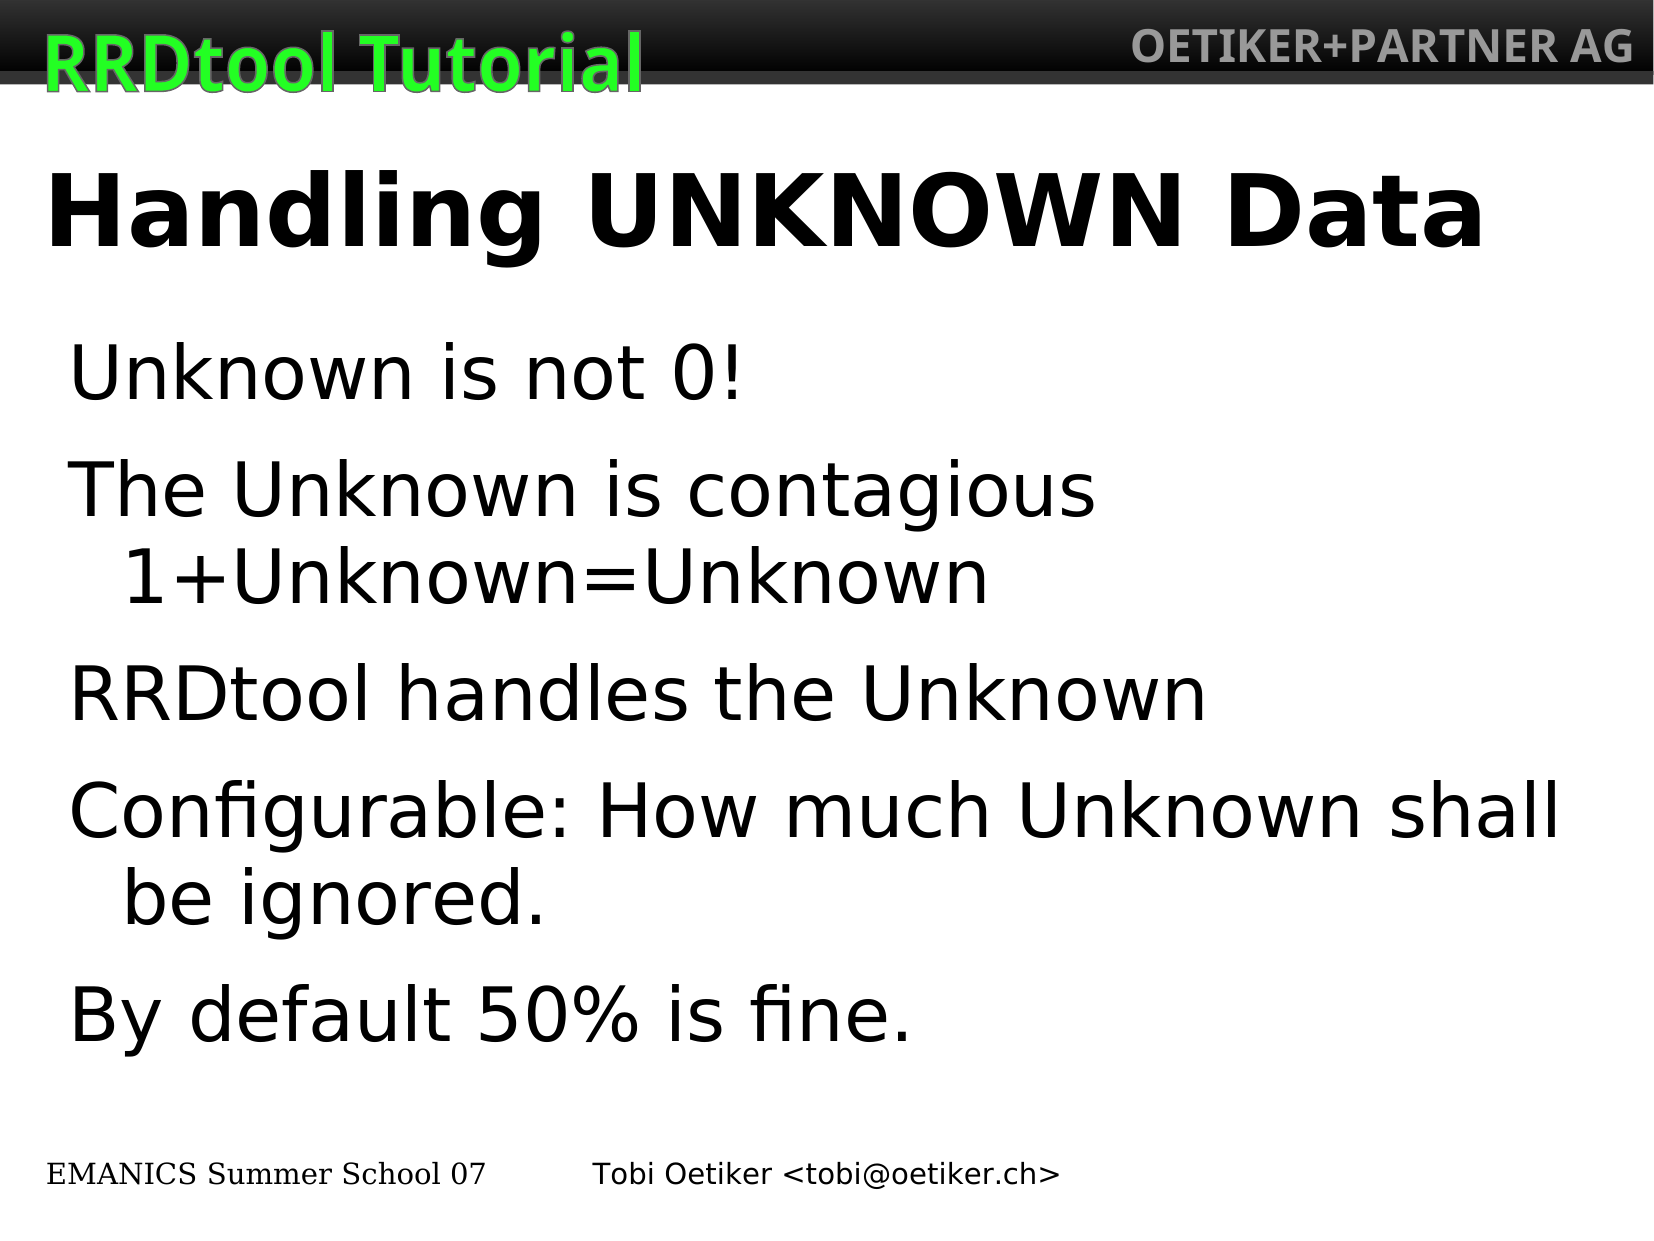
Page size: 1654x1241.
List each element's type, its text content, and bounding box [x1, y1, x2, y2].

title Handling UNKNOWN Data [43, 137, 1582, 287]
list Unknown is not 0! The Unknown is contagious 1+Unknown=Unknown RRDtool handles the Unknown Configurable: How much Unknown shall be ignored. By default 50% is fine. [50, 329, 1571, 1099]
